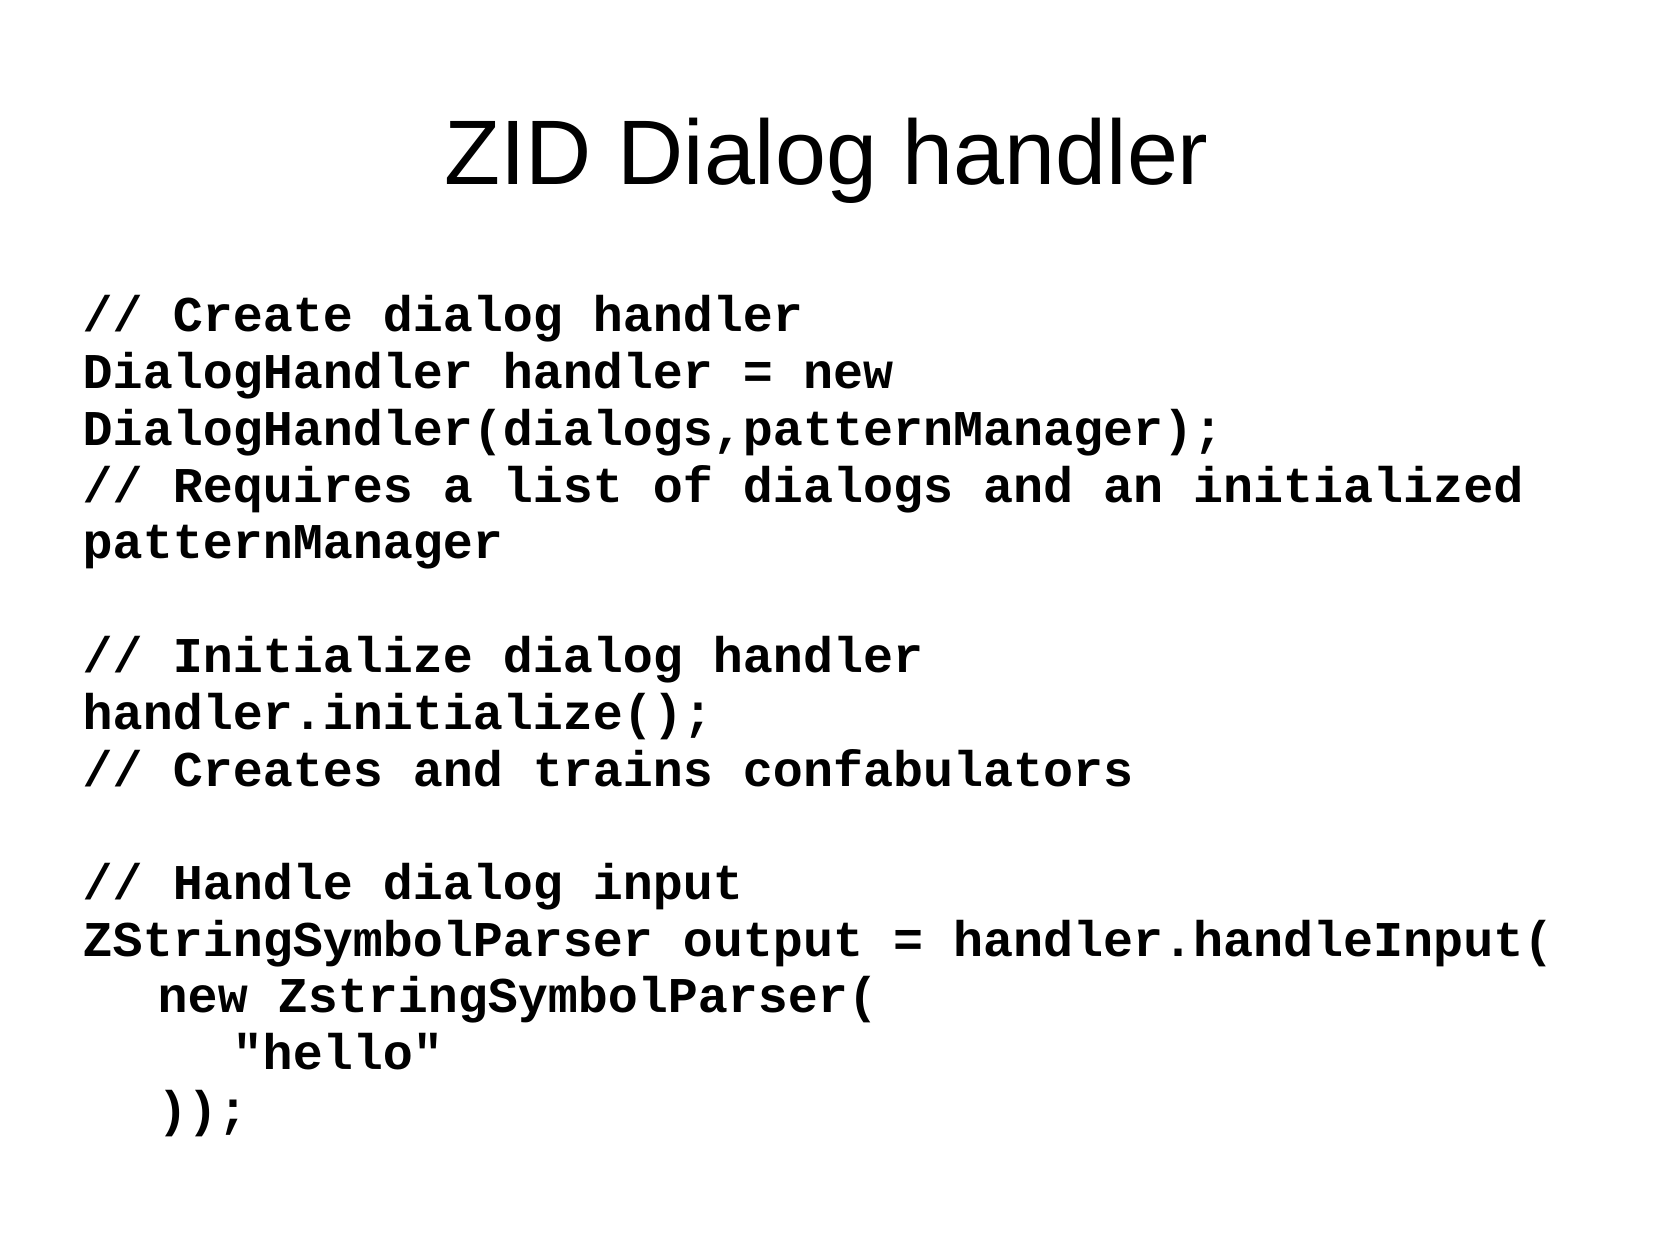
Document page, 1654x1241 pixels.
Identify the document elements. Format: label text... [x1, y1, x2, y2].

title ZID Dialog handler [82, 49, 1571, 257]
subtitle // Create dialog handler DialogHandler handler = new DialogHandler(dialogs,patternManager); // Requires a list of dialogs and an initialized patternManager // Initialize dialog handler handler.initialize(); // Creates and trains confabulators // Handle dialog input ZStringSymbolParser output = handler.handleInput( new ZstringSymbolParser( "hello" )); [82, 290, 1571, 1199]
